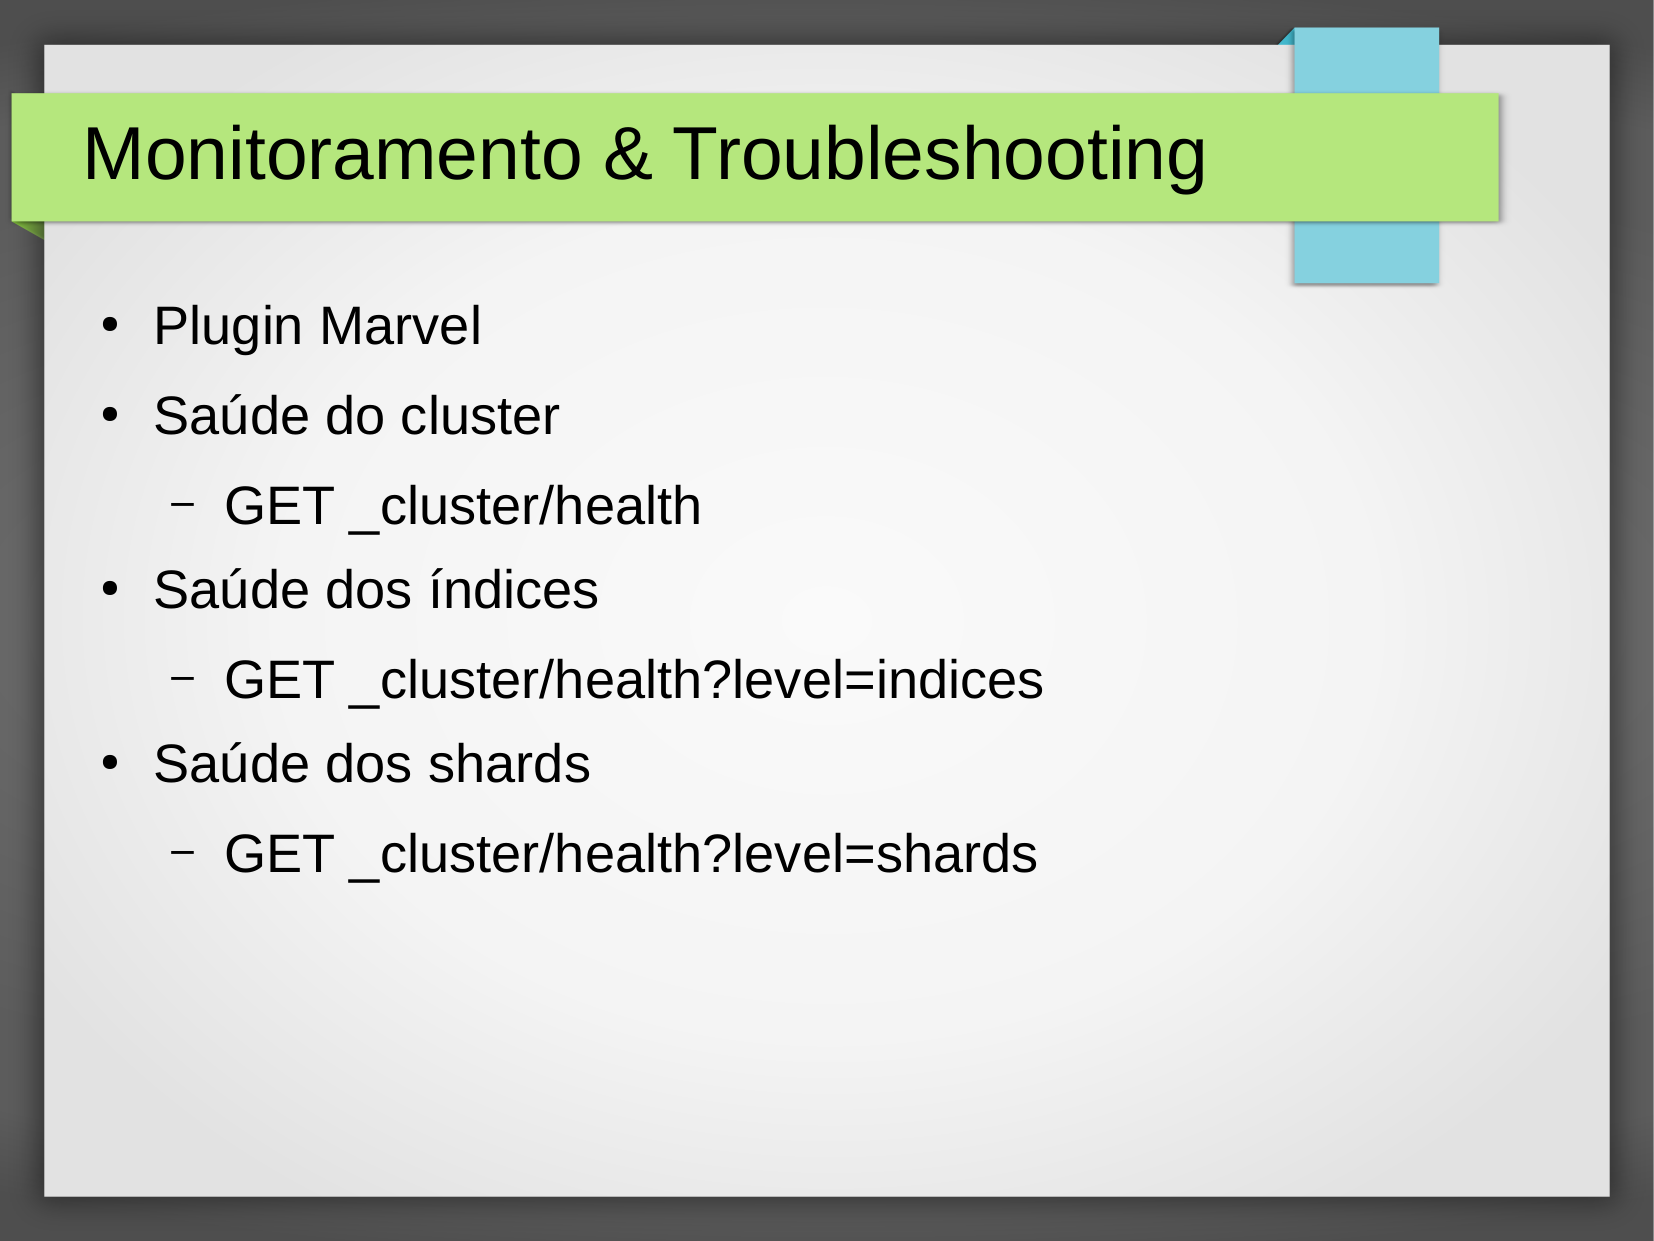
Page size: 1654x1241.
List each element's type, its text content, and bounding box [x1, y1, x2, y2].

picture [0, 0, 1654, 1241]
title Monitoramento & Troubleshooting [82, 94, 1264, 213]
list Plugin Marvel Saúde do cluster GET _cluster/health Saúde dos índices GET _cluster/health?level=indices Saúde dos shards GET _cluster/health?level=shards [82, 295, 1571, 1015]
